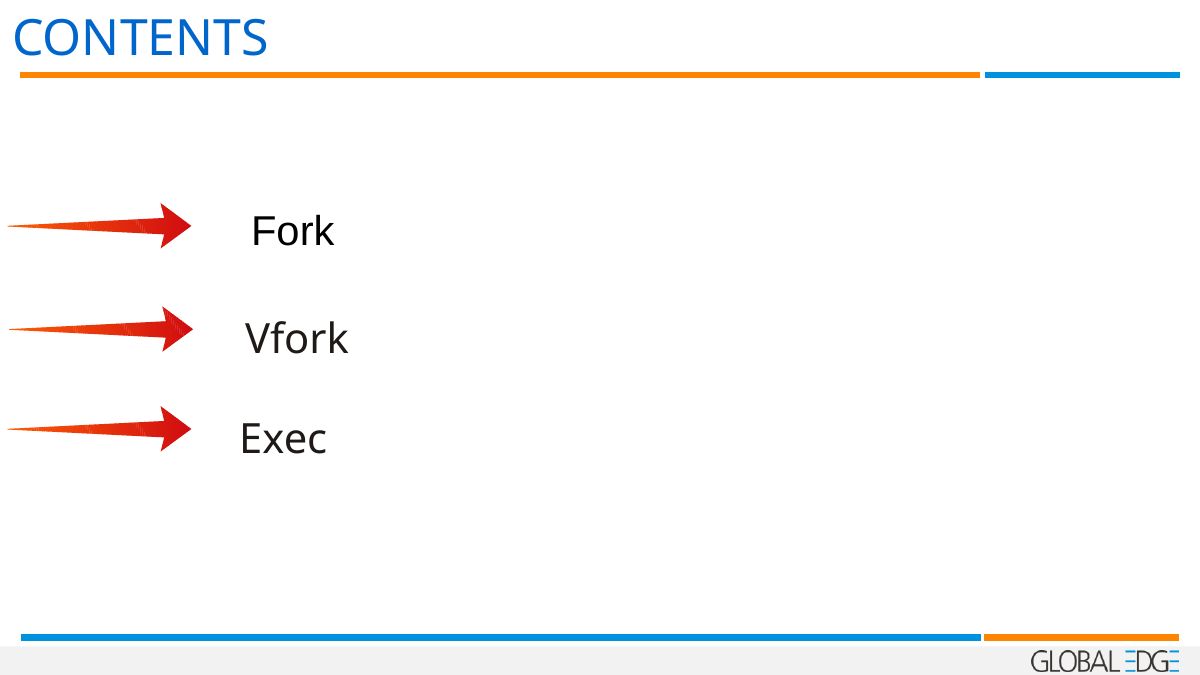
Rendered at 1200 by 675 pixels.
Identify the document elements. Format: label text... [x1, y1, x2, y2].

picture [4, 199, 195, 252]
picture [1031, 650, 1179, 672]
picture [4, 402, 195, 455]
text_box Exec [153, 401, 792, 466]
title CONTENTS [12, 6, 1088, 66]
text_box Fork [165, 200, 1028, 263]
text_box Vfork [159, 301, 833, 366]
picture [5, 303, 197, 355]
